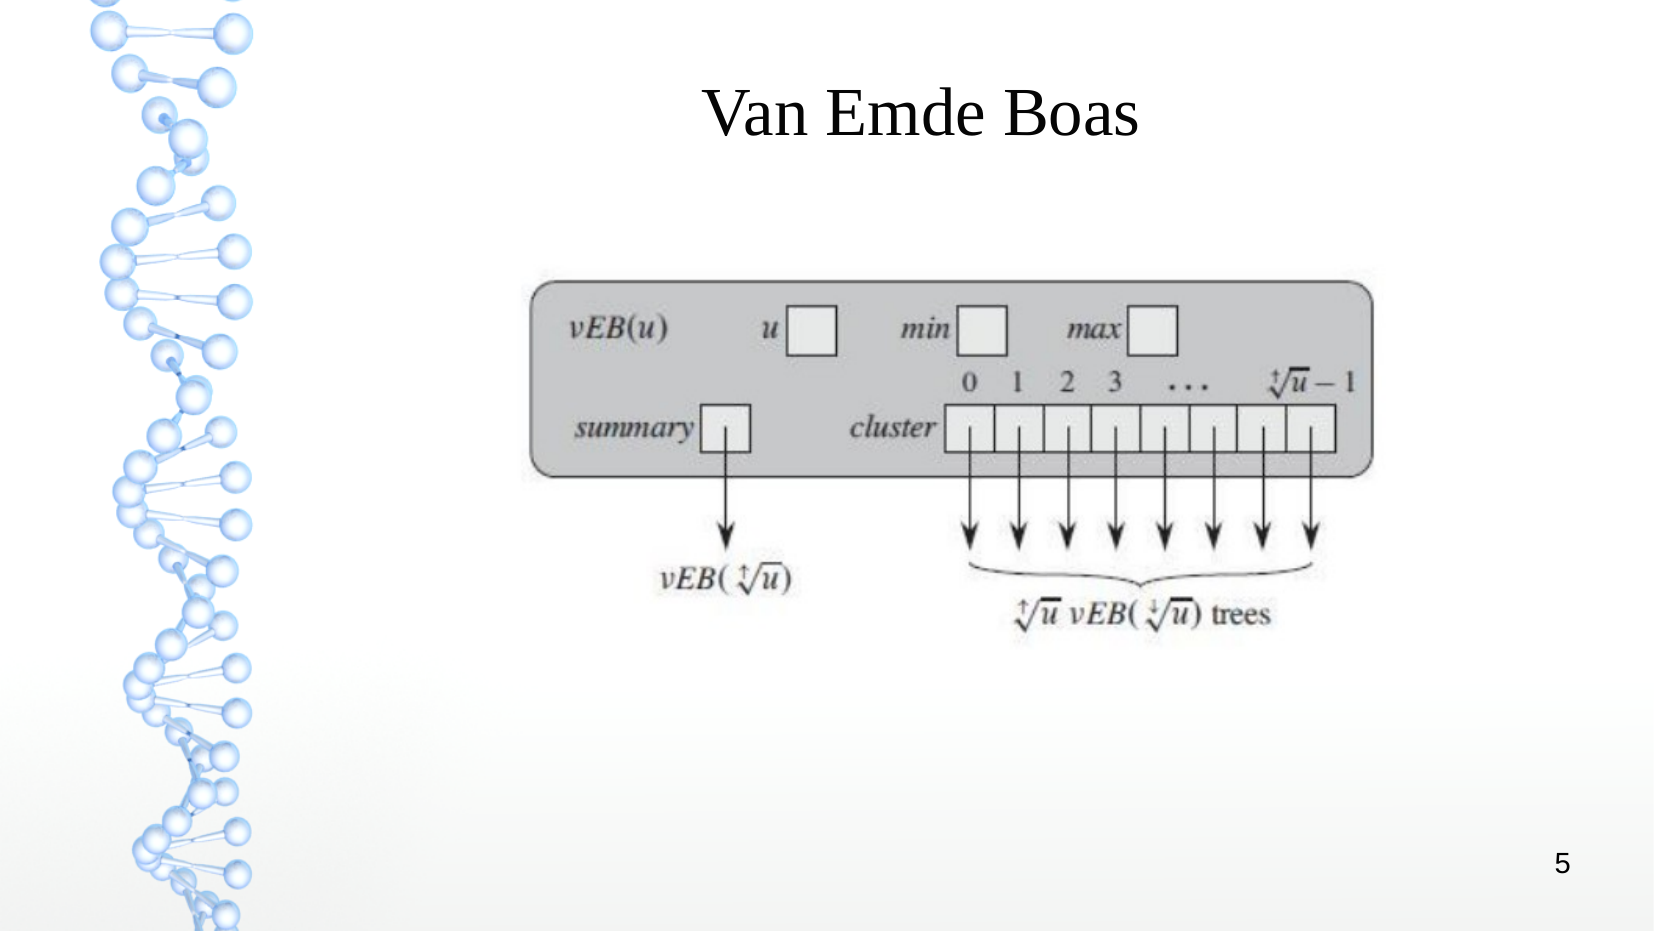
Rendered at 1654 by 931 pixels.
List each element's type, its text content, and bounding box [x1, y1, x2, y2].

subtitle VEB [265, 224, 1595, 764]
picture [0, 0, 1654, 931]
title Van Emde Boas [265, 35, 1595, 189]
